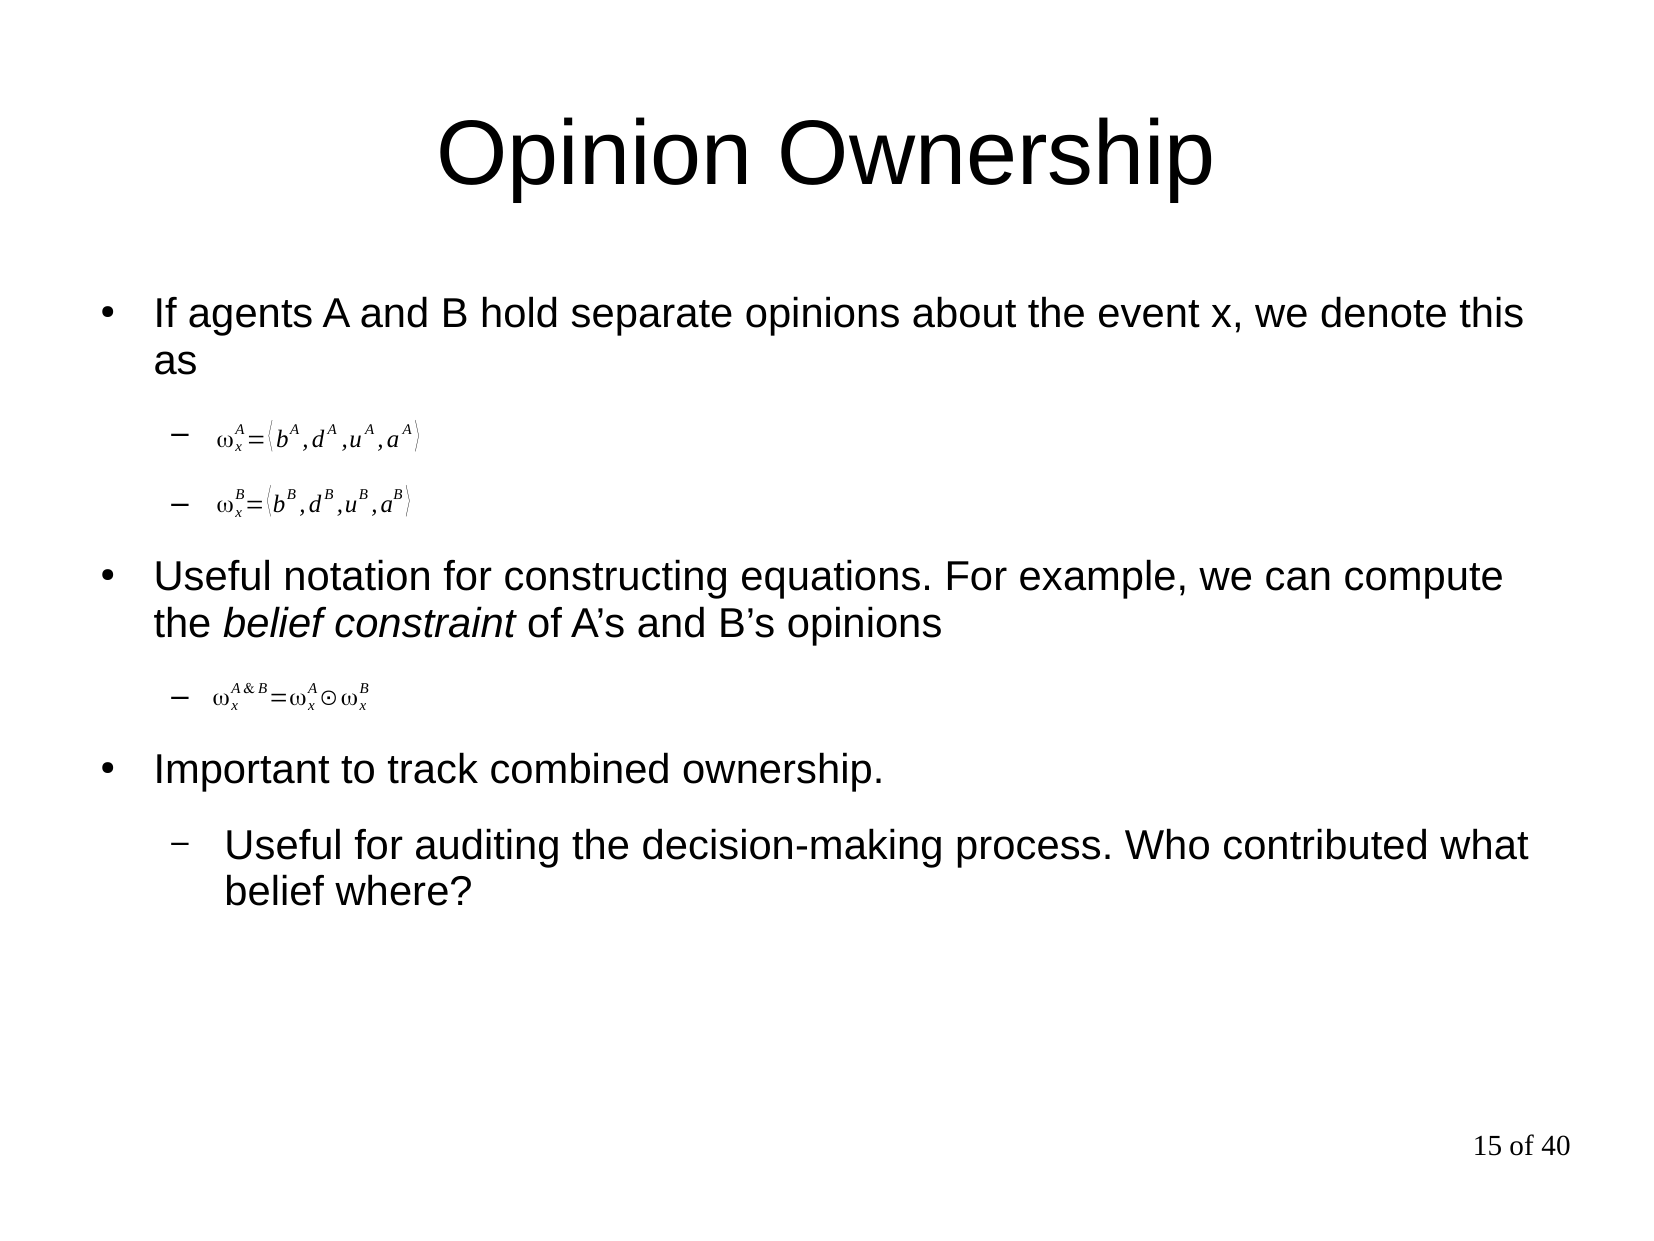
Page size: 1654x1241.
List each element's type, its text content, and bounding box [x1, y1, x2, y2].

chart [210, 419, 426, 456]
list If agents A and B hold separate opinions about the event x, we denote this as Useful notation for constructing equations. For example, we can compute the belief constraint of A’s and B’s opinions Important to track combined ownership. Useful for auditing the decision-making process. Who contributed what belief where? [82, 290, 1571, 1010]
chart [210, 484, 418, 521]
chart [206, 679, 375, 714]
title Opinion Ownership [82, 49, 1571, 257]
